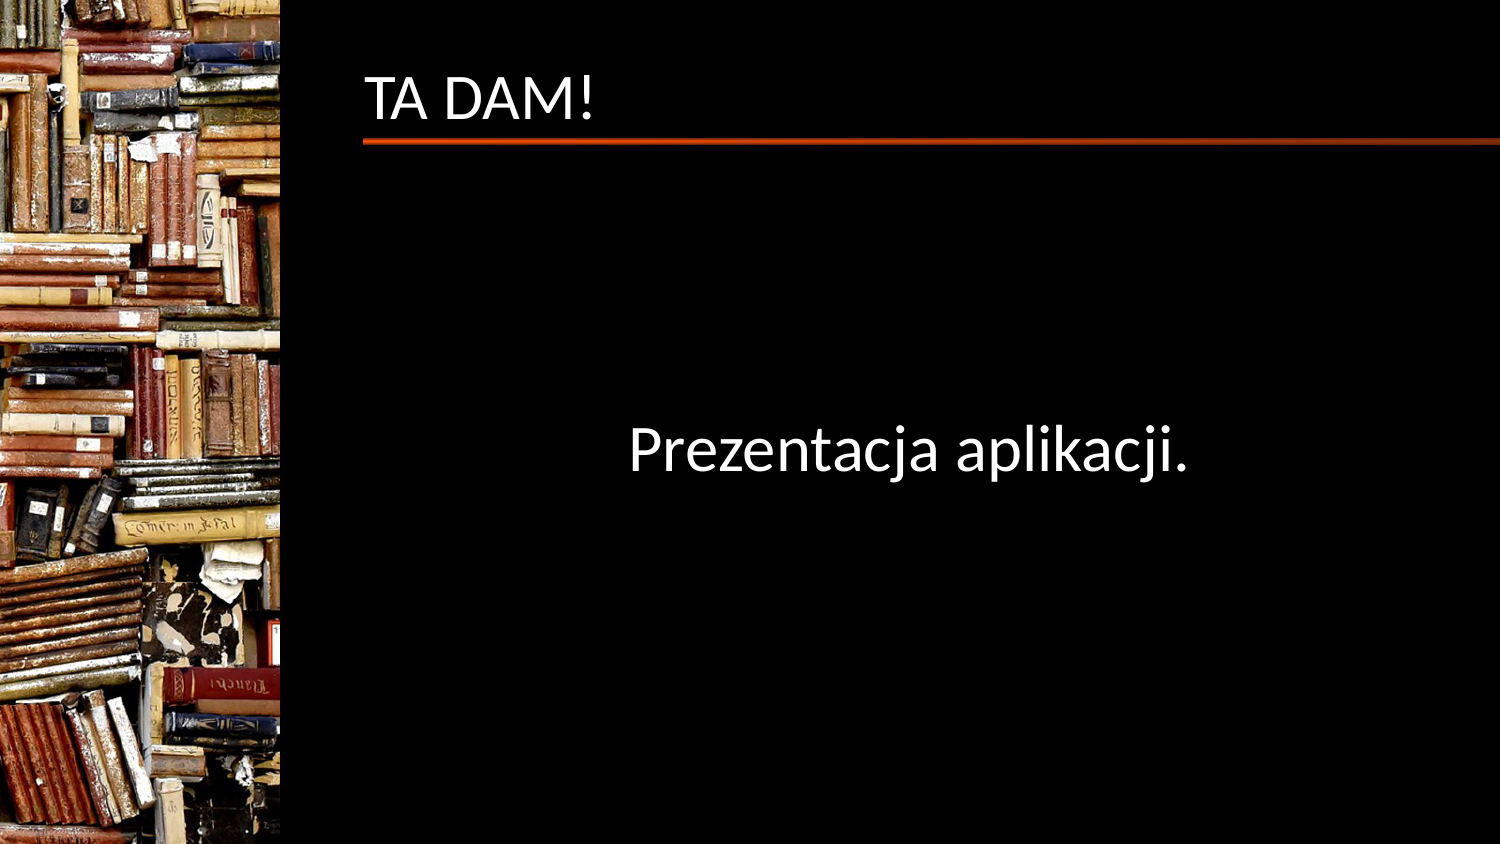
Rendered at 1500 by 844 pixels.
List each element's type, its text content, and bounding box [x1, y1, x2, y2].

picture [0, 0, 1500, 844]
list Prezentacja aplikacji. [377, 397, 1371, 716]
title TA DAM! [349, 46, 1427, 141]
